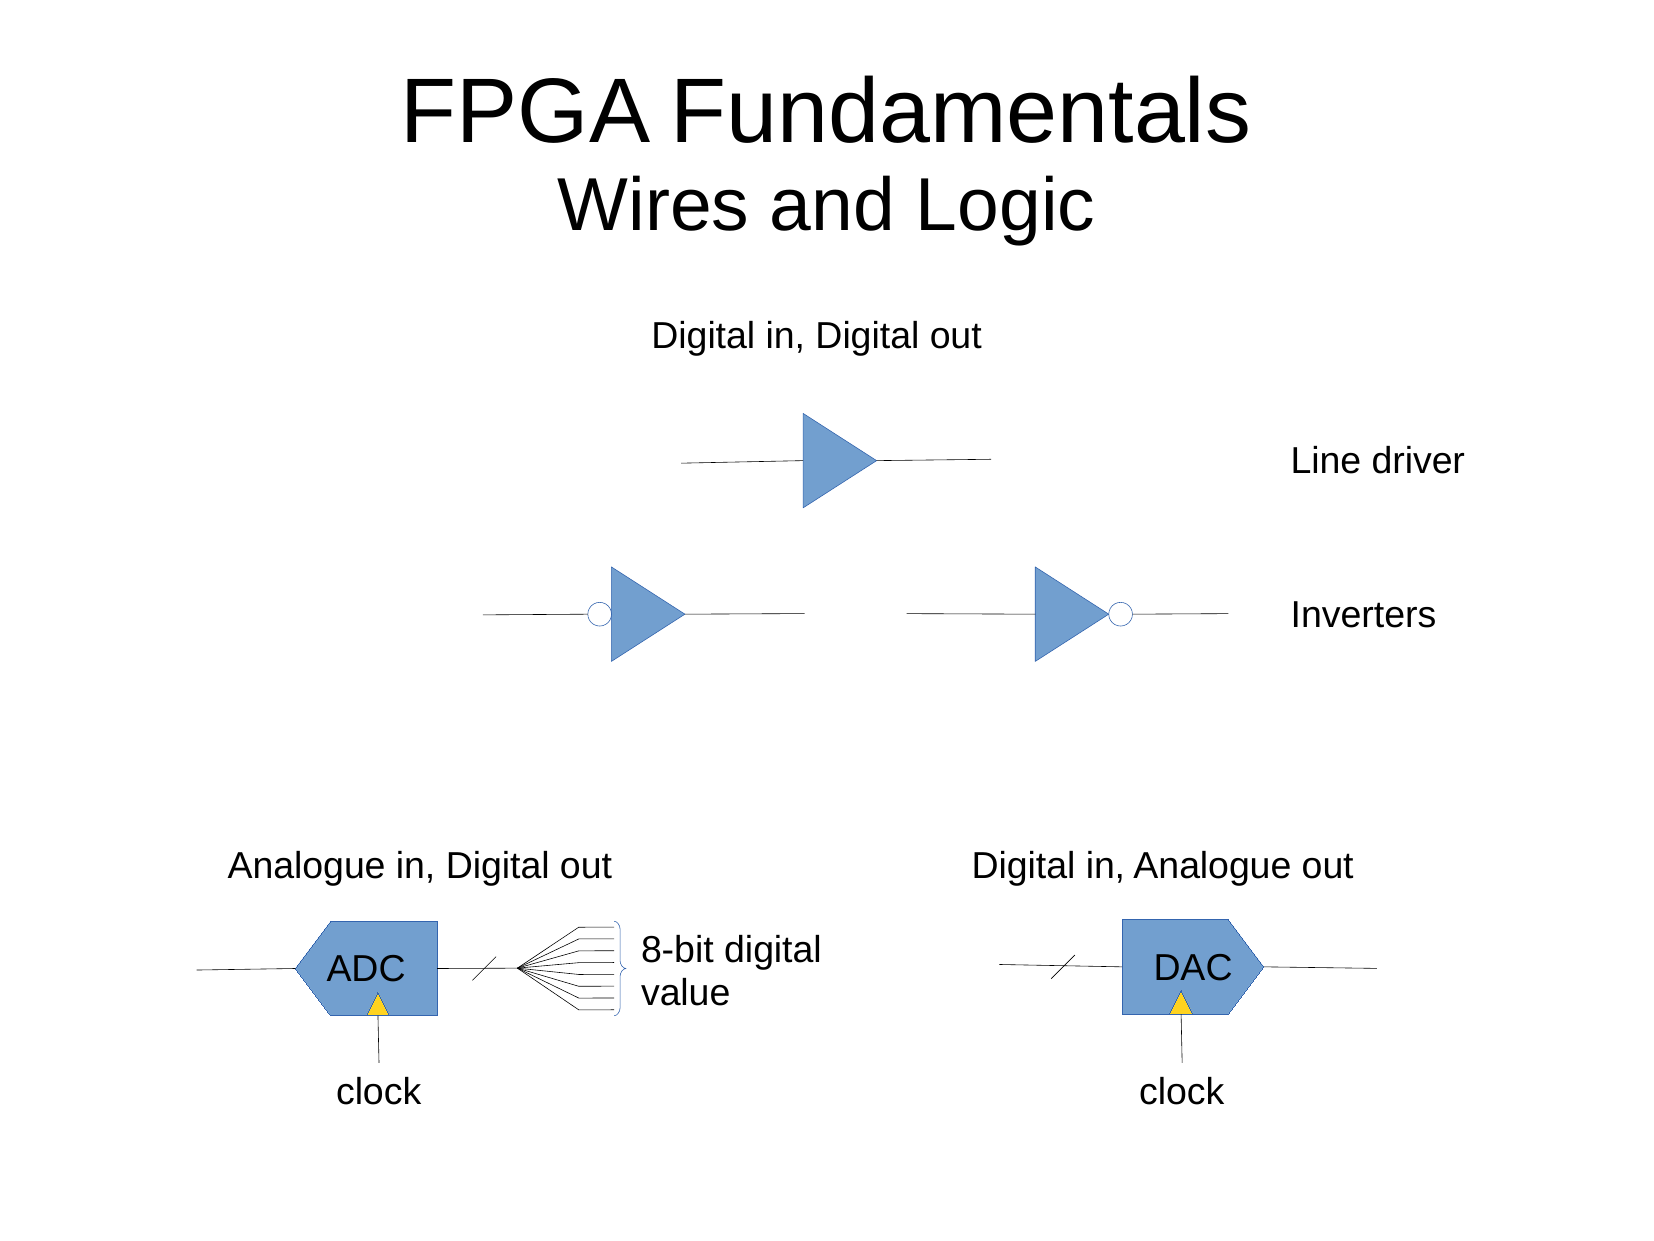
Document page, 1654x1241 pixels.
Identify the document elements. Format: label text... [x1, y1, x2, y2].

text_box [366, 992, 390, 1016]
text_box Inverters [1275, 585, 1512, 643]
text_box [803, 413, 877, 508]
text_box clock [321, 1062, 438, 1121]
text_box [1169, 990, 1193, 1015]
text_box clock [1124, 1062, 1241, 1121]
text_box Line driver [1275, 431, 1571, 490]
text_box Analogue in, Digital out [212, 836, 650, 895]
title FPGA Fundamentals Wires and Logic [82, 49, 1571, 257]
text_box 8-bit digital value [625, 921, 839, 1021]
text_box [611, 566, 684, 662]
text_box Digital in, Analogue out [956, 836, 1394, 895]
text_box DAC [1122, 919, 1264, 1015]
text_box ADC [295, 921, 438, 1016]
text_box Digital in, Digital out [636, 307, 1074, 365]
text_box [1035, 566, 1108, 662]
